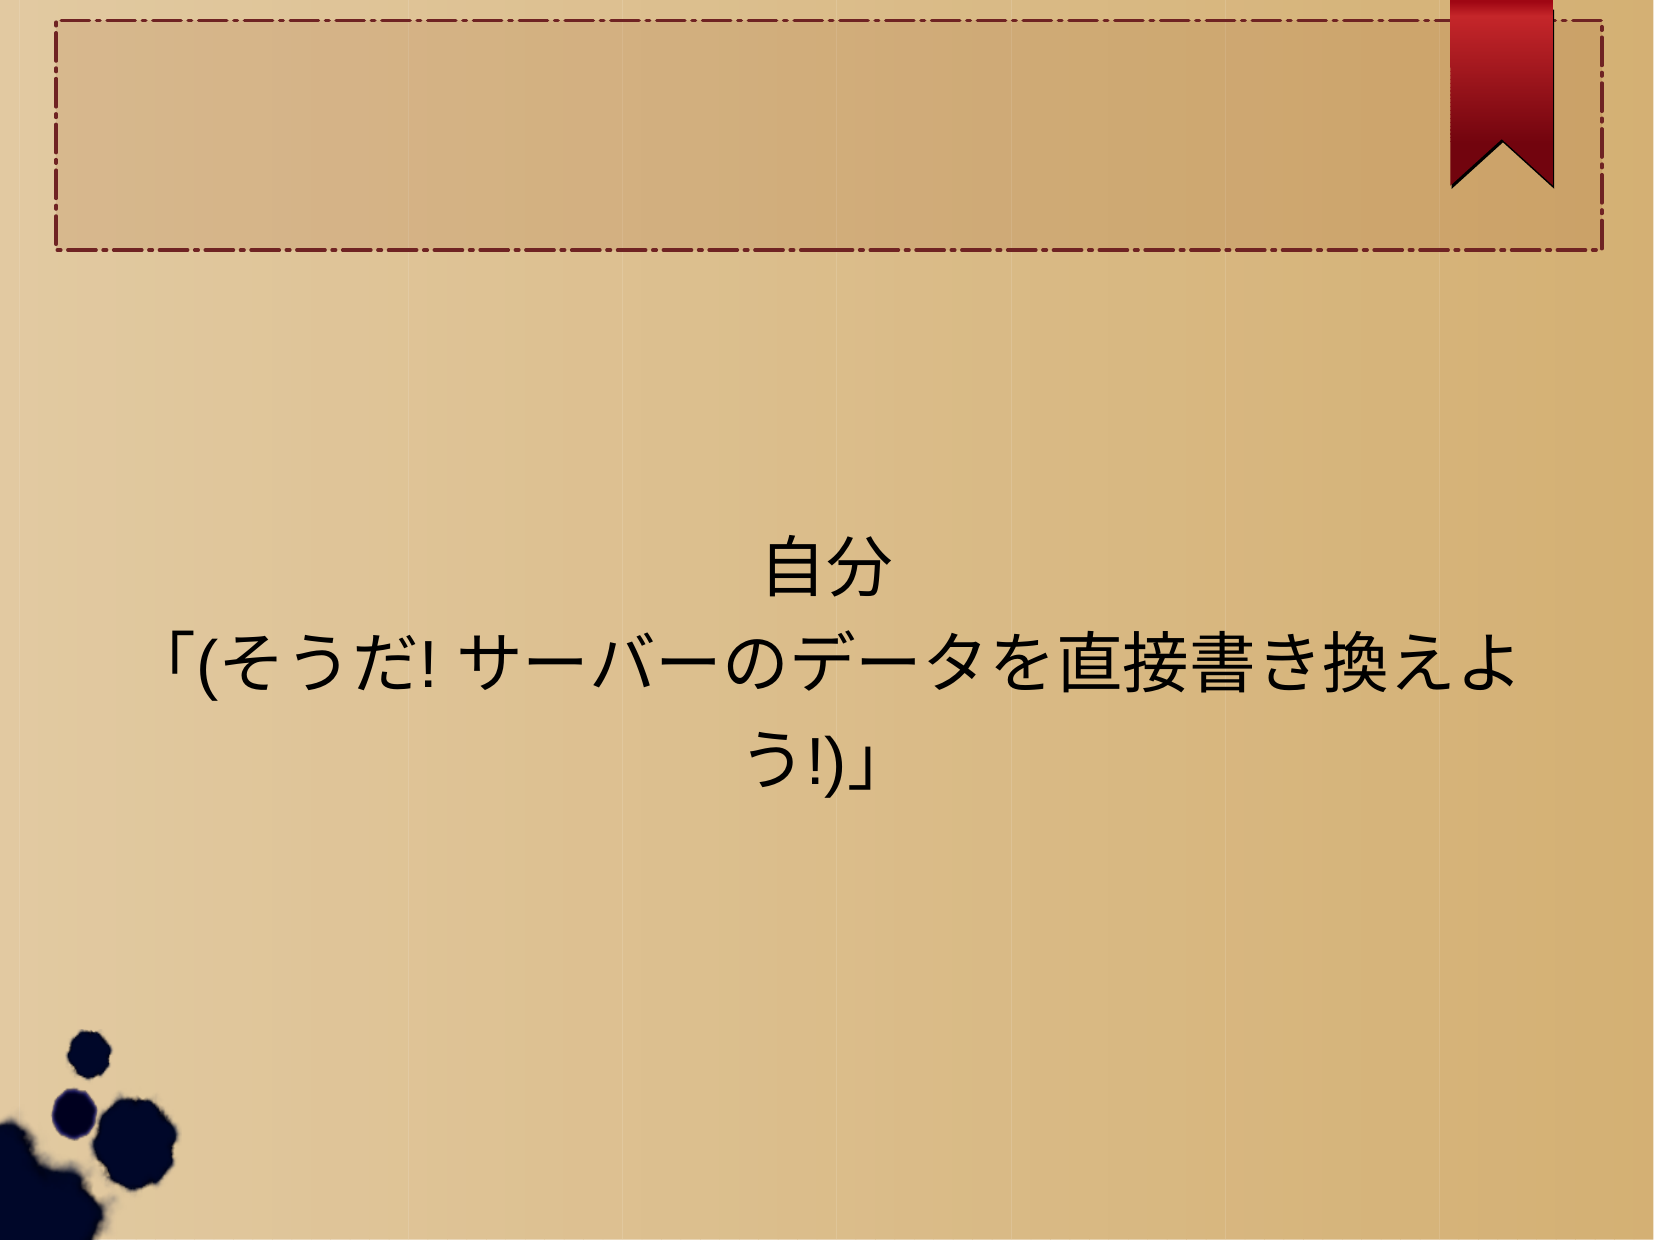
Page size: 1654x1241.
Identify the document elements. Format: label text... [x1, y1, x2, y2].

subtitle 自分 「(そうだ! サーバーのデータを直接書き換えよう!)」 [82, 299, 1571, 1019]
